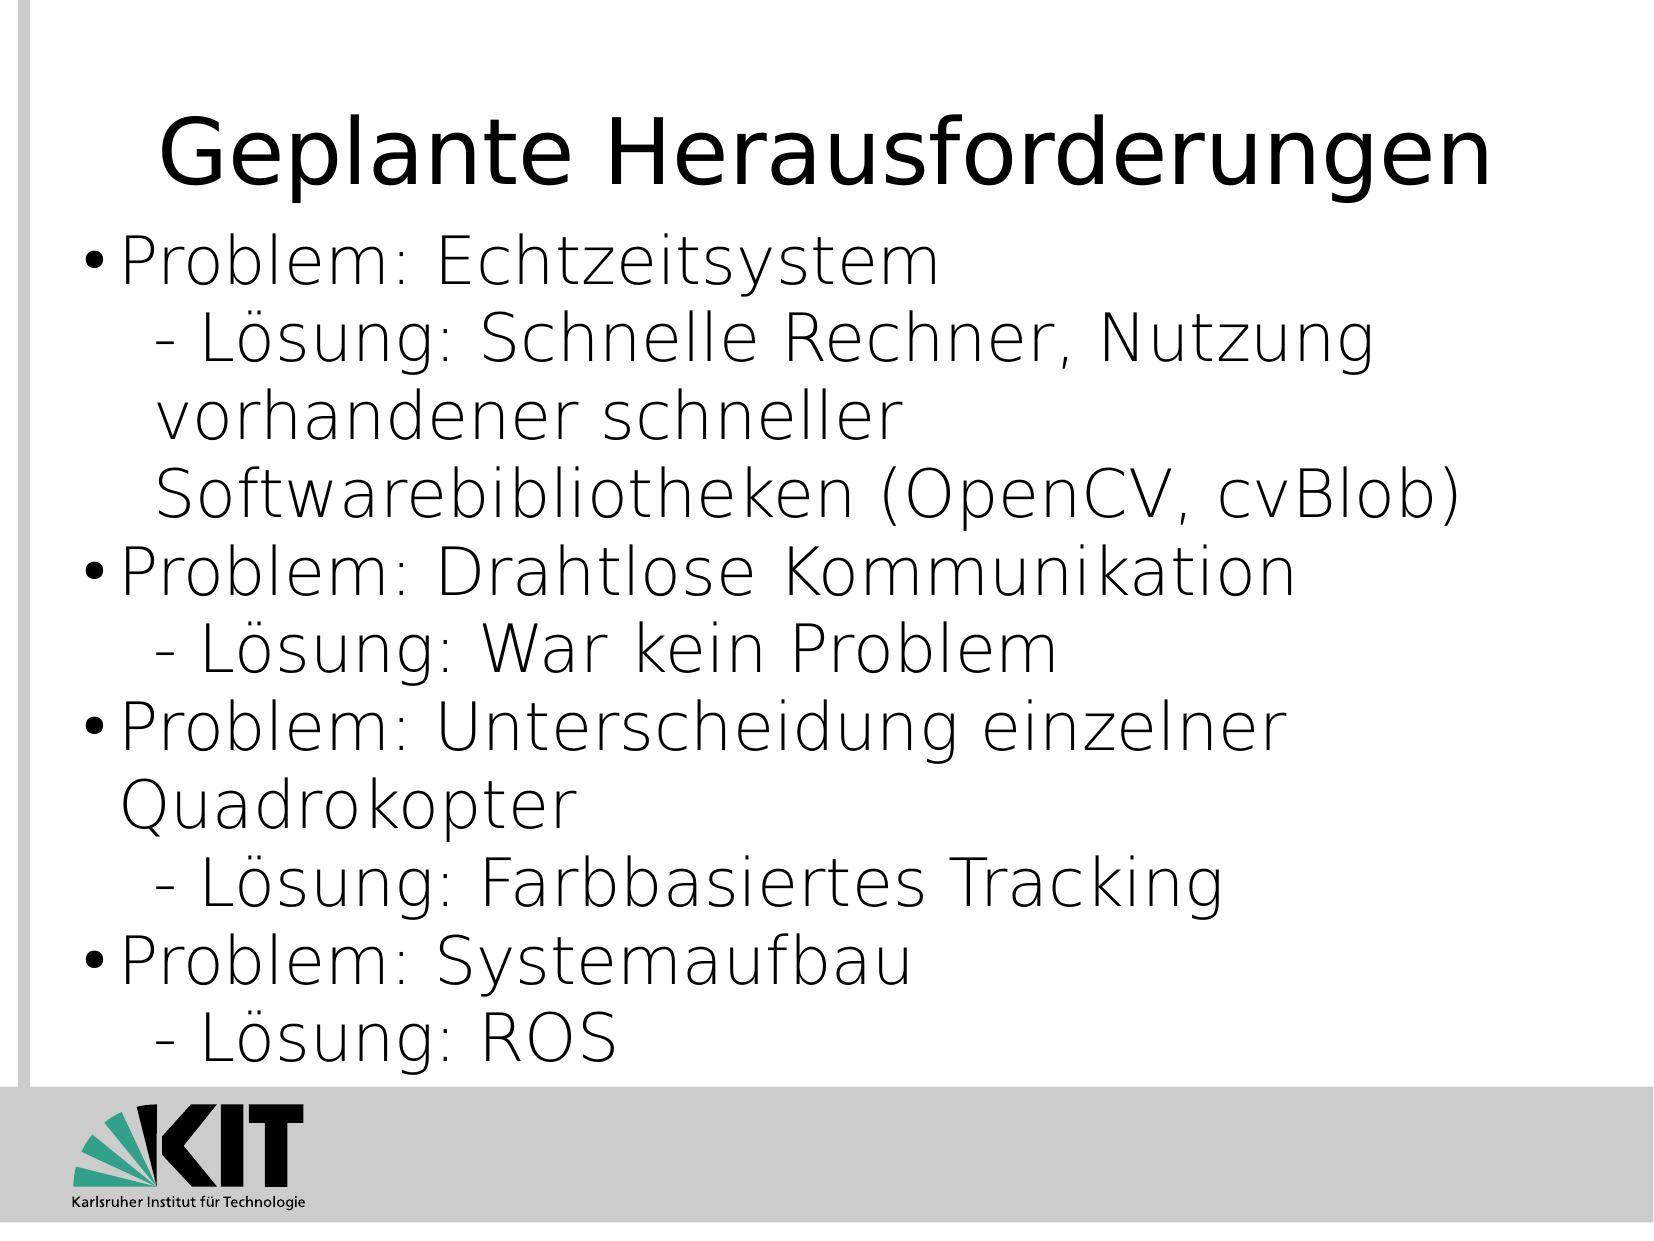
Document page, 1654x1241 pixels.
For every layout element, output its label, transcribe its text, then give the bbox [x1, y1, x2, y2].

title Geplante Herausforderungen [82, 49, 1571, 222]
subtitle Problem: Echtzeitsystem - Lösung: Schnelle Rechner, Nutzung vorhandener schneller Softwarebibliotheken (OpenCV, cvBlob) Problem: Drahtlose Kommunikation - Lösung: War kein Problem Problem: Unterscheidung einzelner Quadrokopter - Lösung: Farbbasiertes Tracking Problem: Systemaufbau - Lösung: ROS [82, 222, 1571, 1078]
picture [70, 1098, 308, 1217]
text_box [0, 1086, 1654, 1223]
